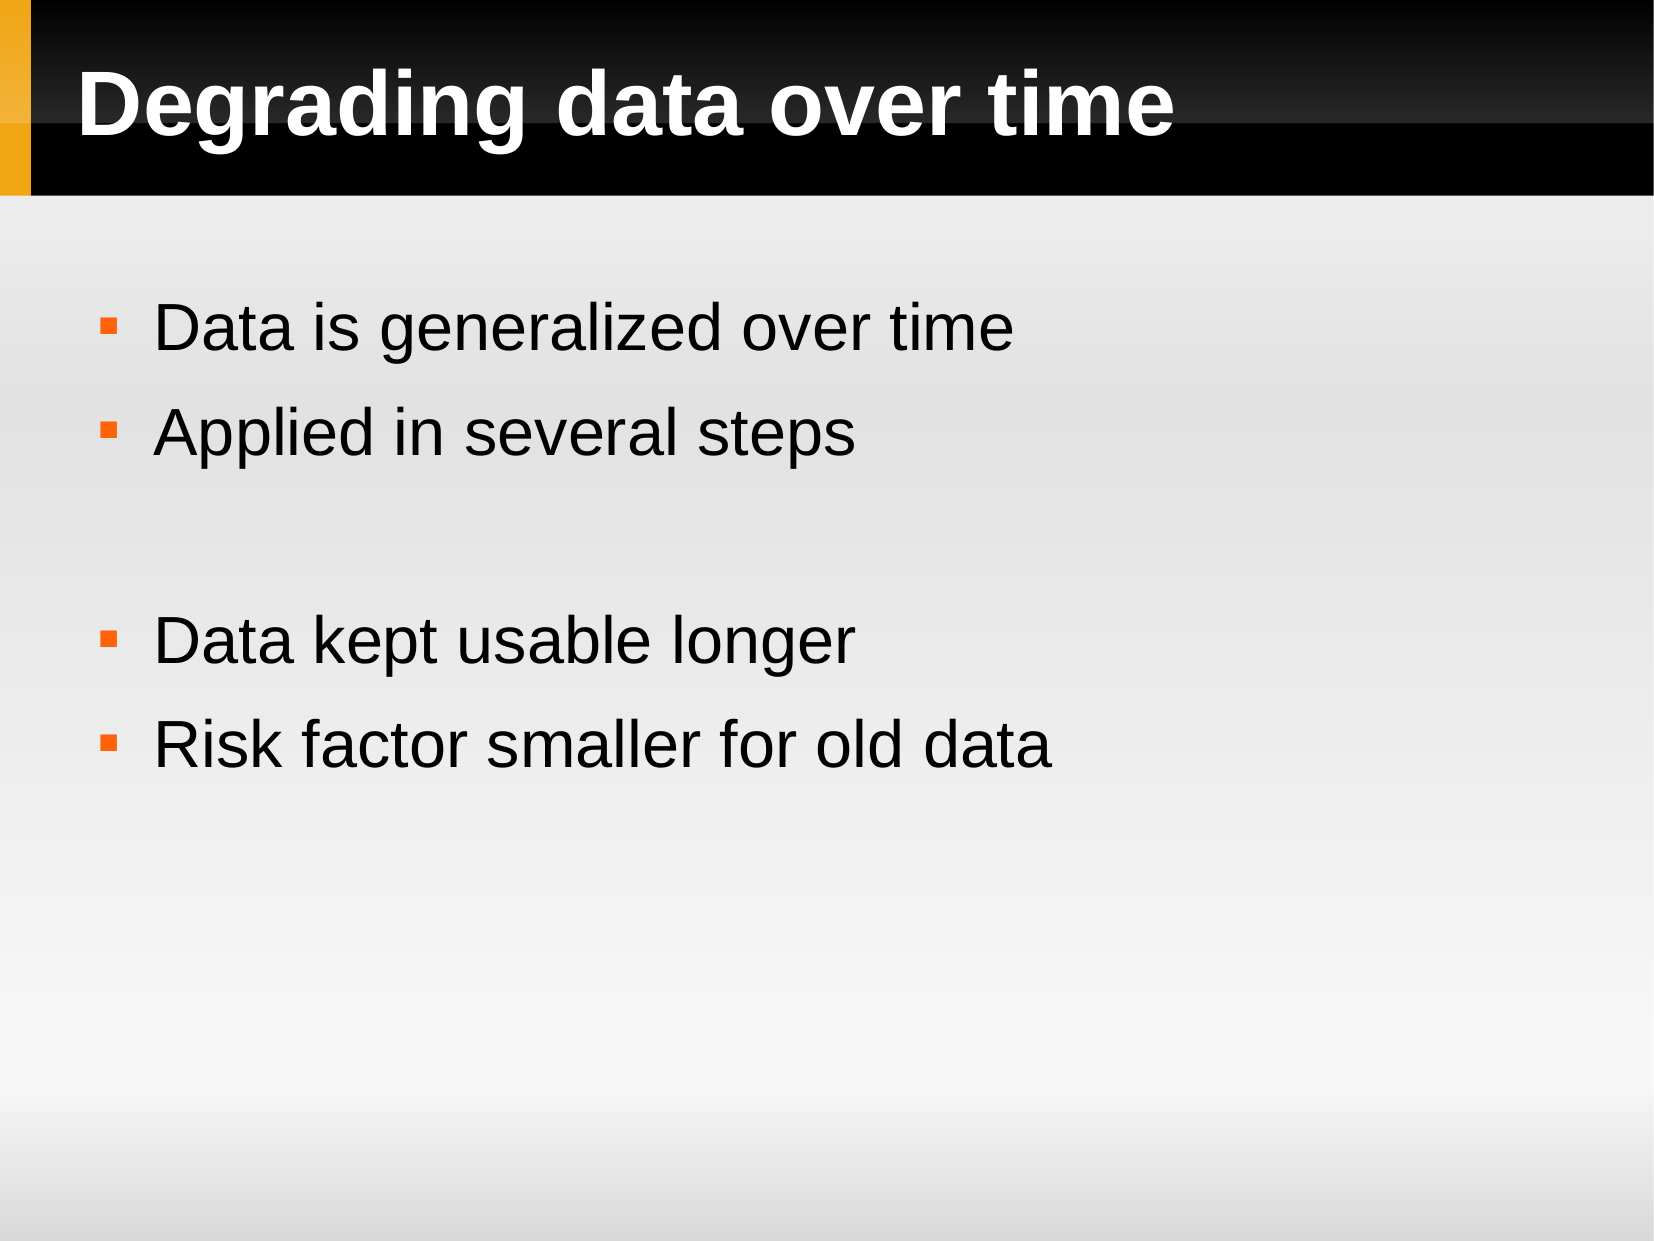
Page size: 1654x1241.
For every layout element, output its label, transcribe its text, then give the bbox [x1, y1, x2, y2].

list Data is generalized over time Applied in several steps Data kept usable longer Risk factor smaller for old data [82, 290, 1571, 1094]
title Degrading data over time [76, 7, 1565, 200]
picture [0, 0, 1654, 1241]
